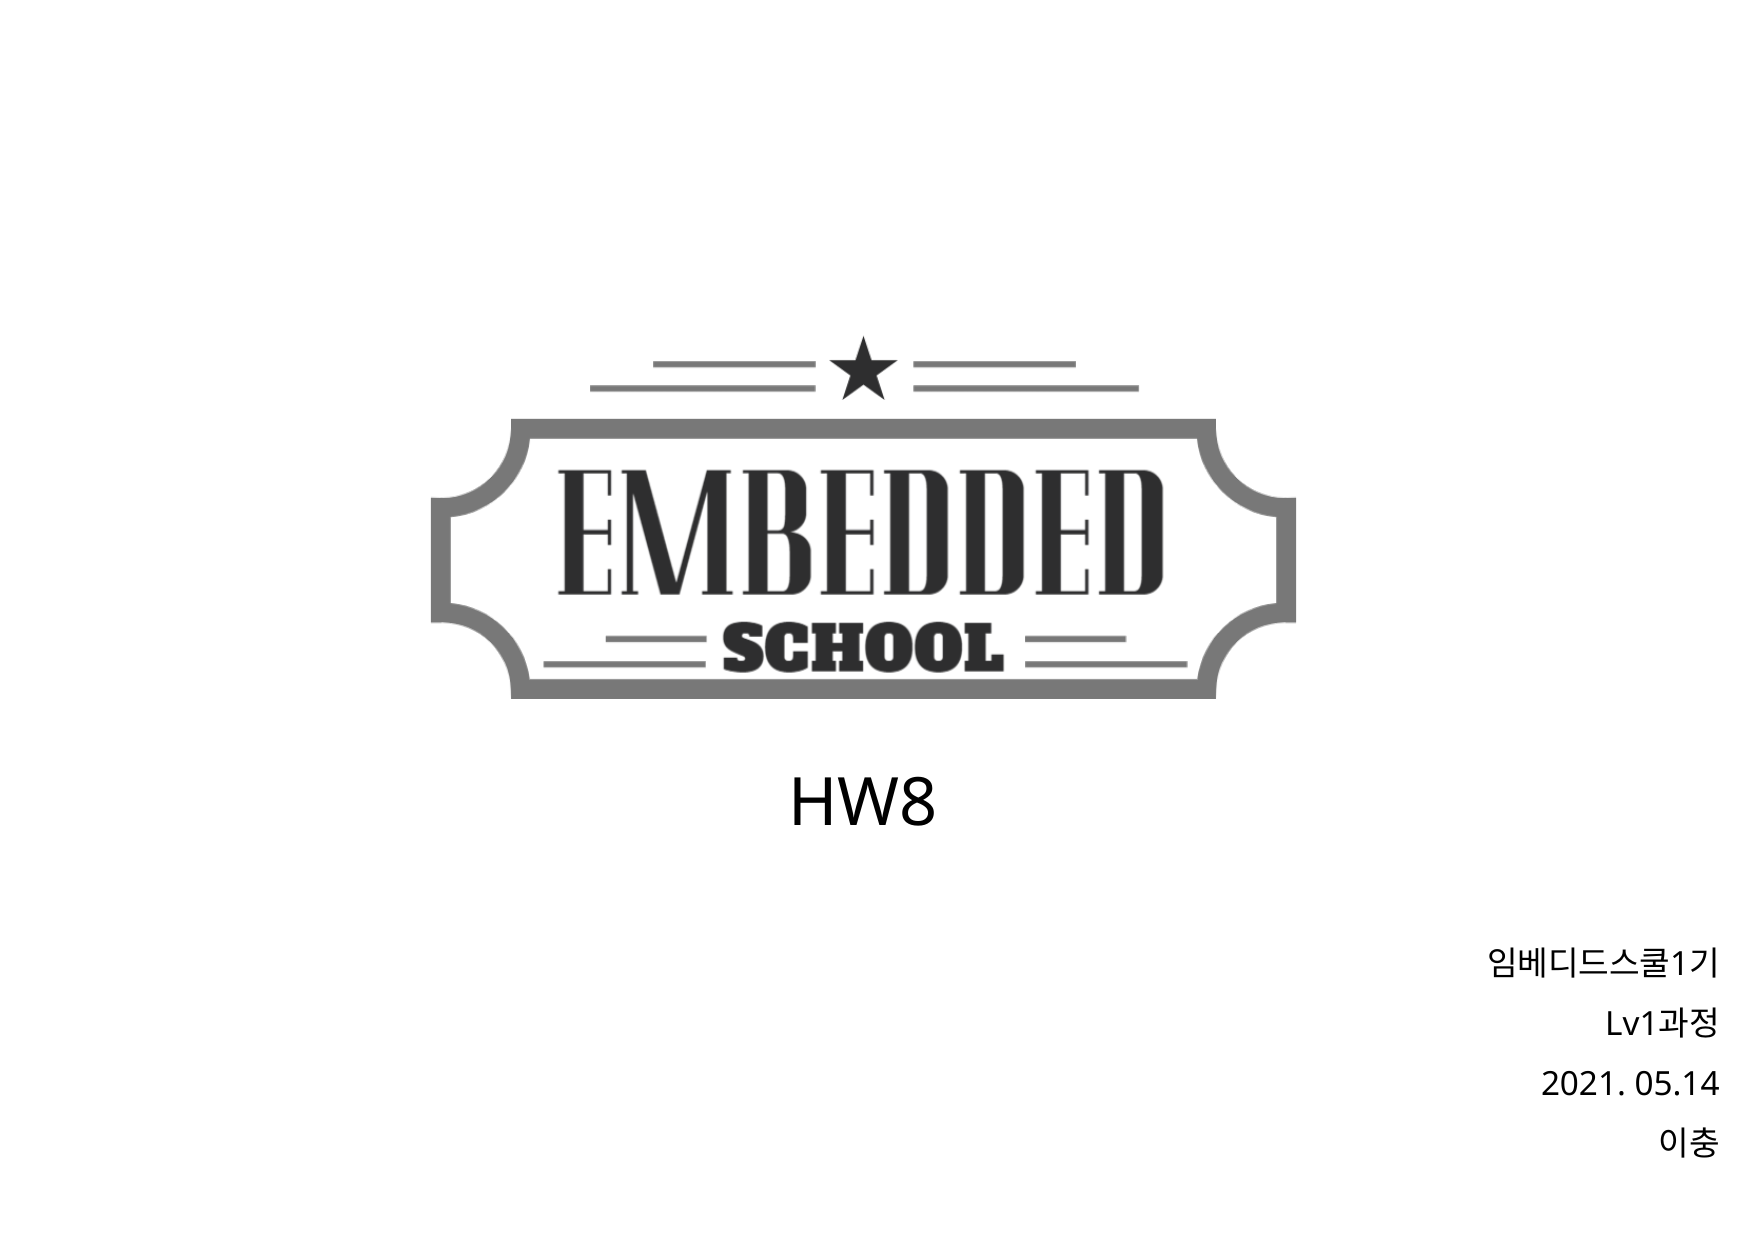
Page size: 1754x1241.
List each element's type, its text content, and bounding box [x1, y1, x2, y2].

text_box 임베디드스쿨1기 Lv1과정 2021. 05.14 이충 [1314, 916, 1734, 1168]
text_box HW8 [557, 751, 1169, 846]
picture [294, 295, 1432, 752]
